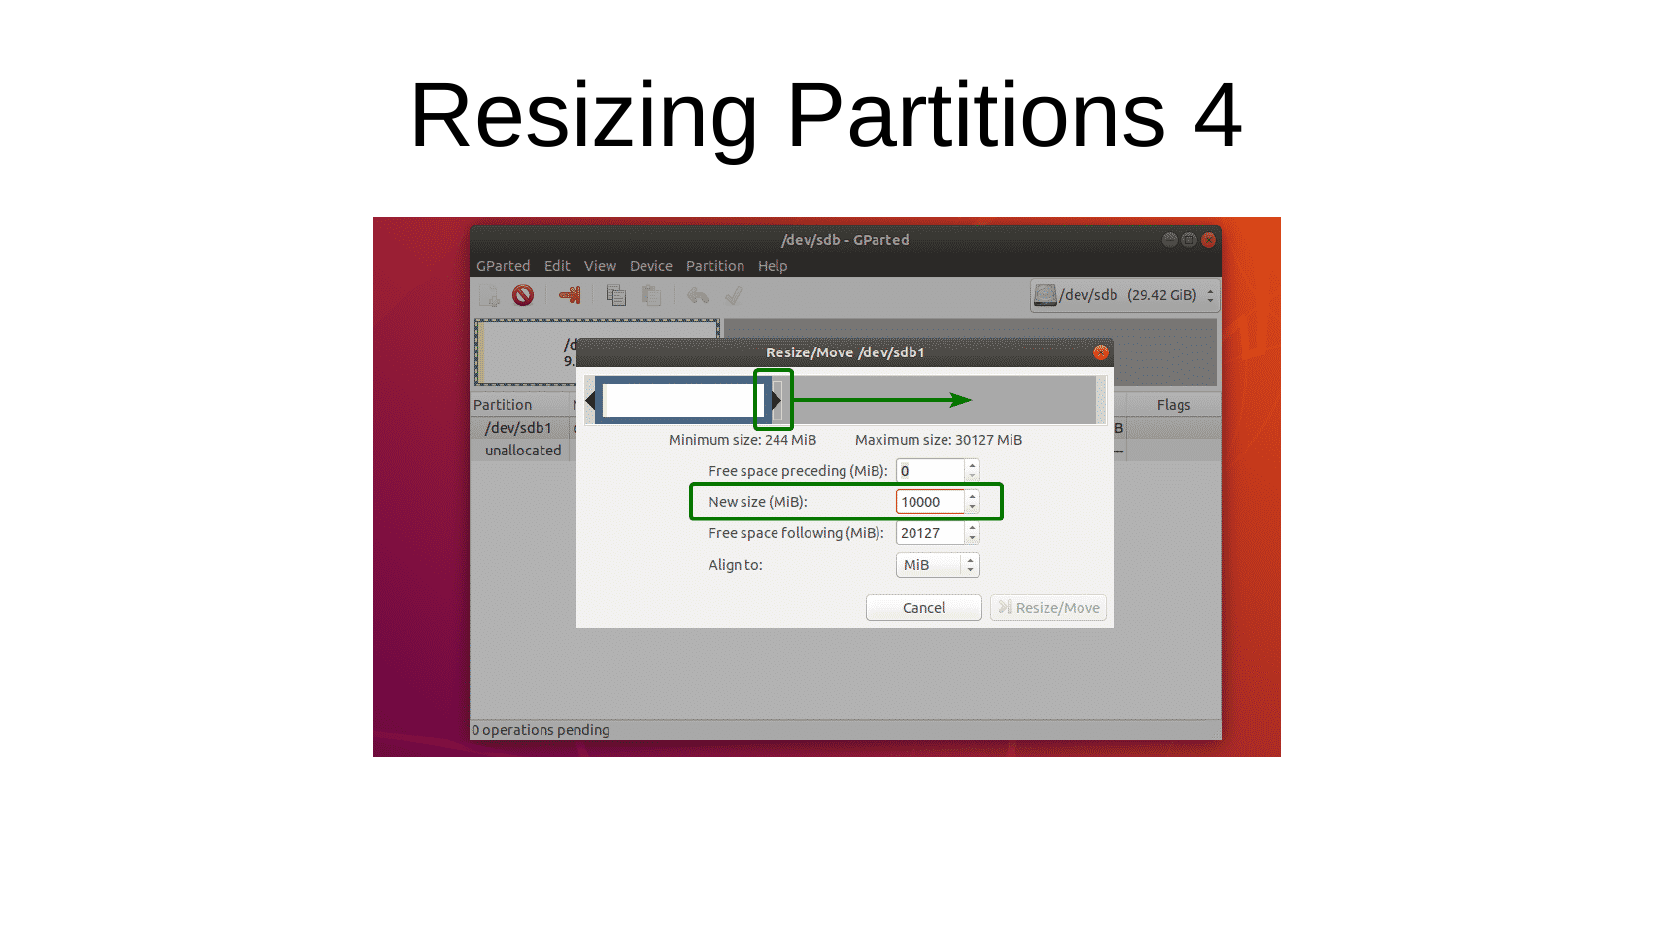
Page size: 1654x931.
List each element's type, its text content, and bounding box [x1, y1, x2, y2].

picture [373, 217, 1281, 758]
title Resizing Partitions 4 [82, 37, 1571, 193]
